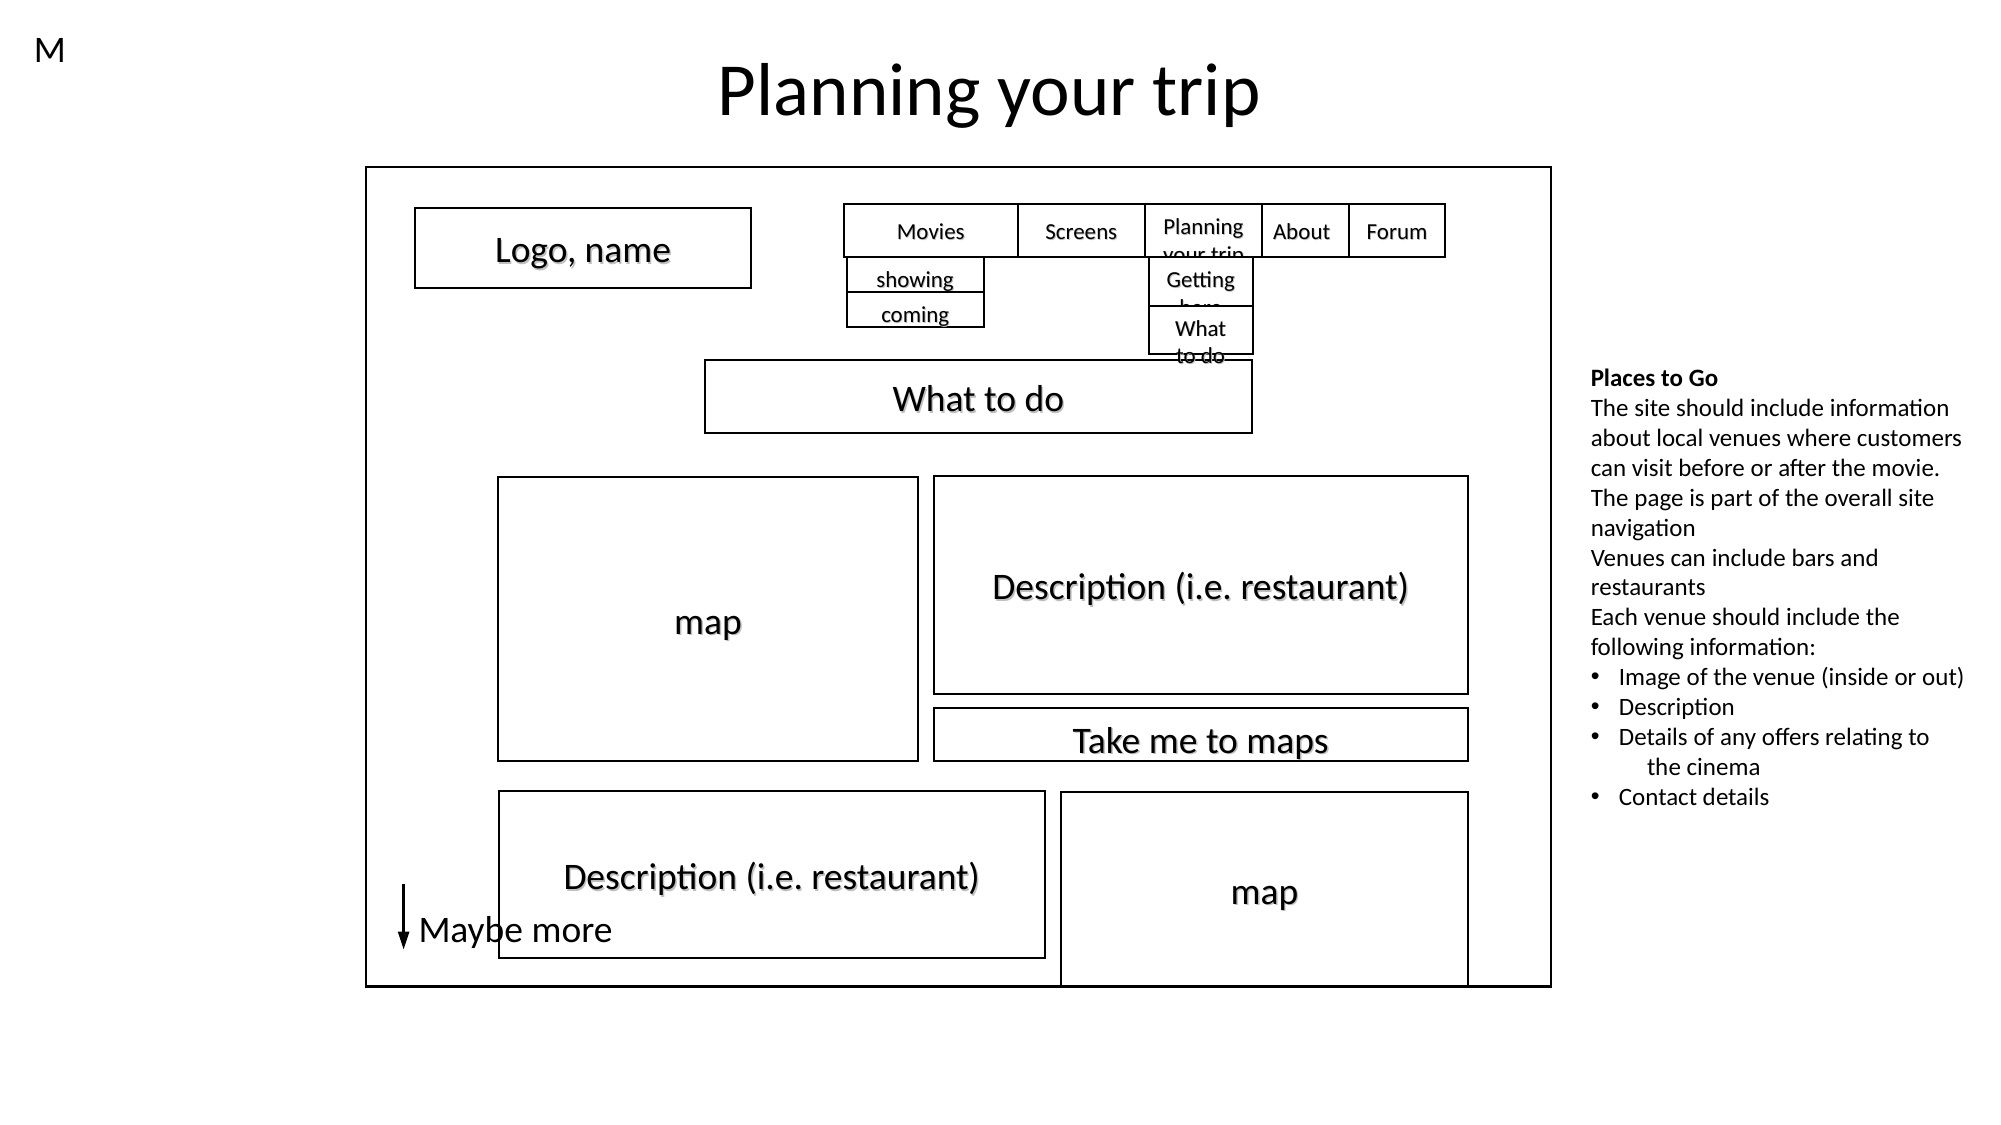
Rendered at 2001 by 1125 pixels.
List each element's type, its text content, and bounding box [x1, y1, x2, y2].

text_box Getting here [1149, 257, 1253, 306]
text_box Take me to maps [934, 708, 1468, 761]
text_box coming [847, 292, 984, 327]
text_box Description (i.e. restaurant) [934, 476, 1468, 694]
text_box showing [847, 257, 984, 292]
text_box M [18, 17, 82, 79]
text_box Logo, name [415, 208, 751, 288]
text_box Description (i.e. restaurant) [499, 791, 1045, 958]
text_box What to do [1149, 306, 1253, 354]
text_box Planning your trip [1145, 204, 1262, 257]
text_box Forum [1349, 204, 1445, 257]
text_box map [1061, 792, 1468, 987]
text_box Maybe more [403, 897, 631, 959]
text_box Movies [844, 204, 1018, 257]
text_box Screens [1018, 204, 1145, 257]
text_box map [498, 477, 918, 761]
text_box About [1262, 204, 1349, 257]
text_box Places to Go The site should include information about local venues where customers can visit before or after the movie. The page is part of the overall site navigation Venues can include bars and restaurants Each venue should include the following information: Image of the venue (inside or out) Description Details of any offers relating to the cinema Contact details [1575, 353, 1983, 854]
text_box Planning your trip [255, 32, 1724, 139]
text_box What to do [705, 360, 1252, 433]
